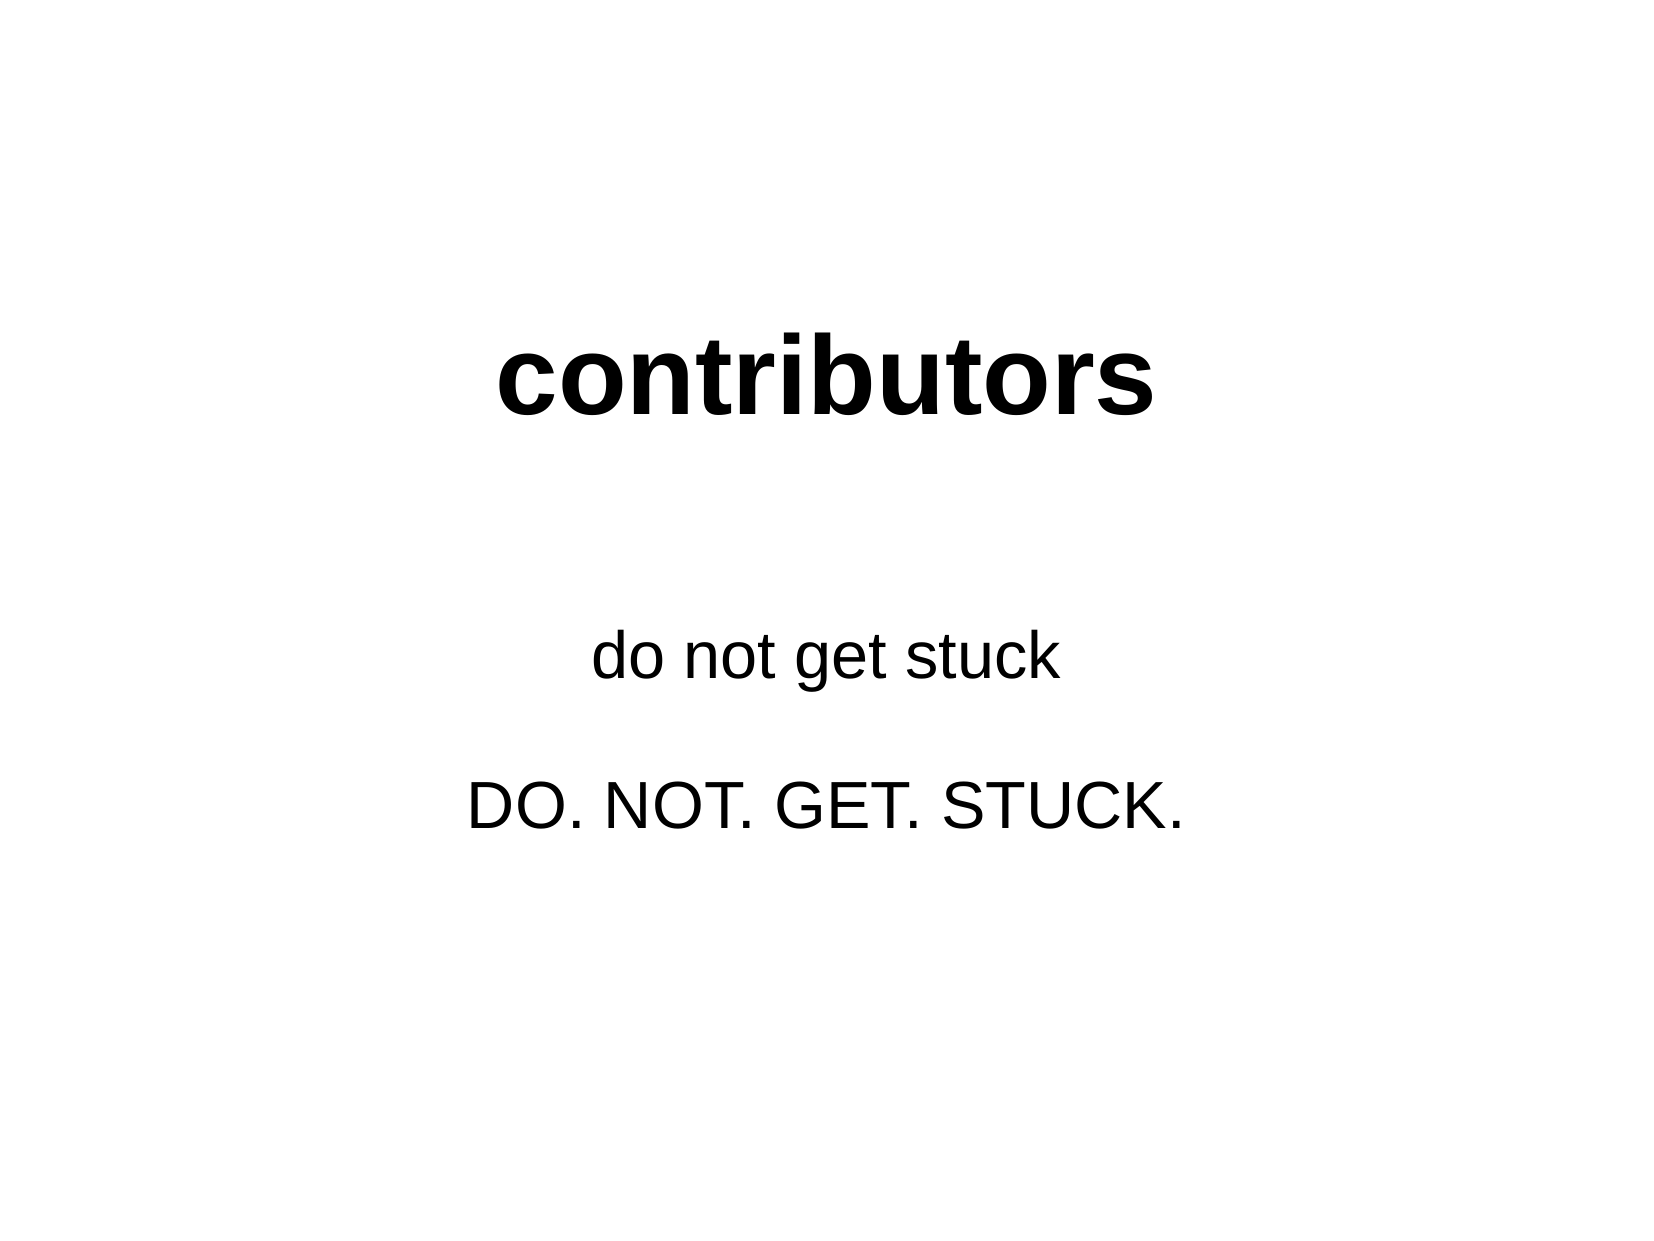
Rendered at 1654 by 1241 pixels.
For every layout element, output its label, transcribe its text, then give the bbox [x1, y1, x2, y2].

subtitle do not get stuck DO. NOT. GET. STUCK. [82, 516, 1571, 945]
title contributors [82, 271, 1571, 479]
